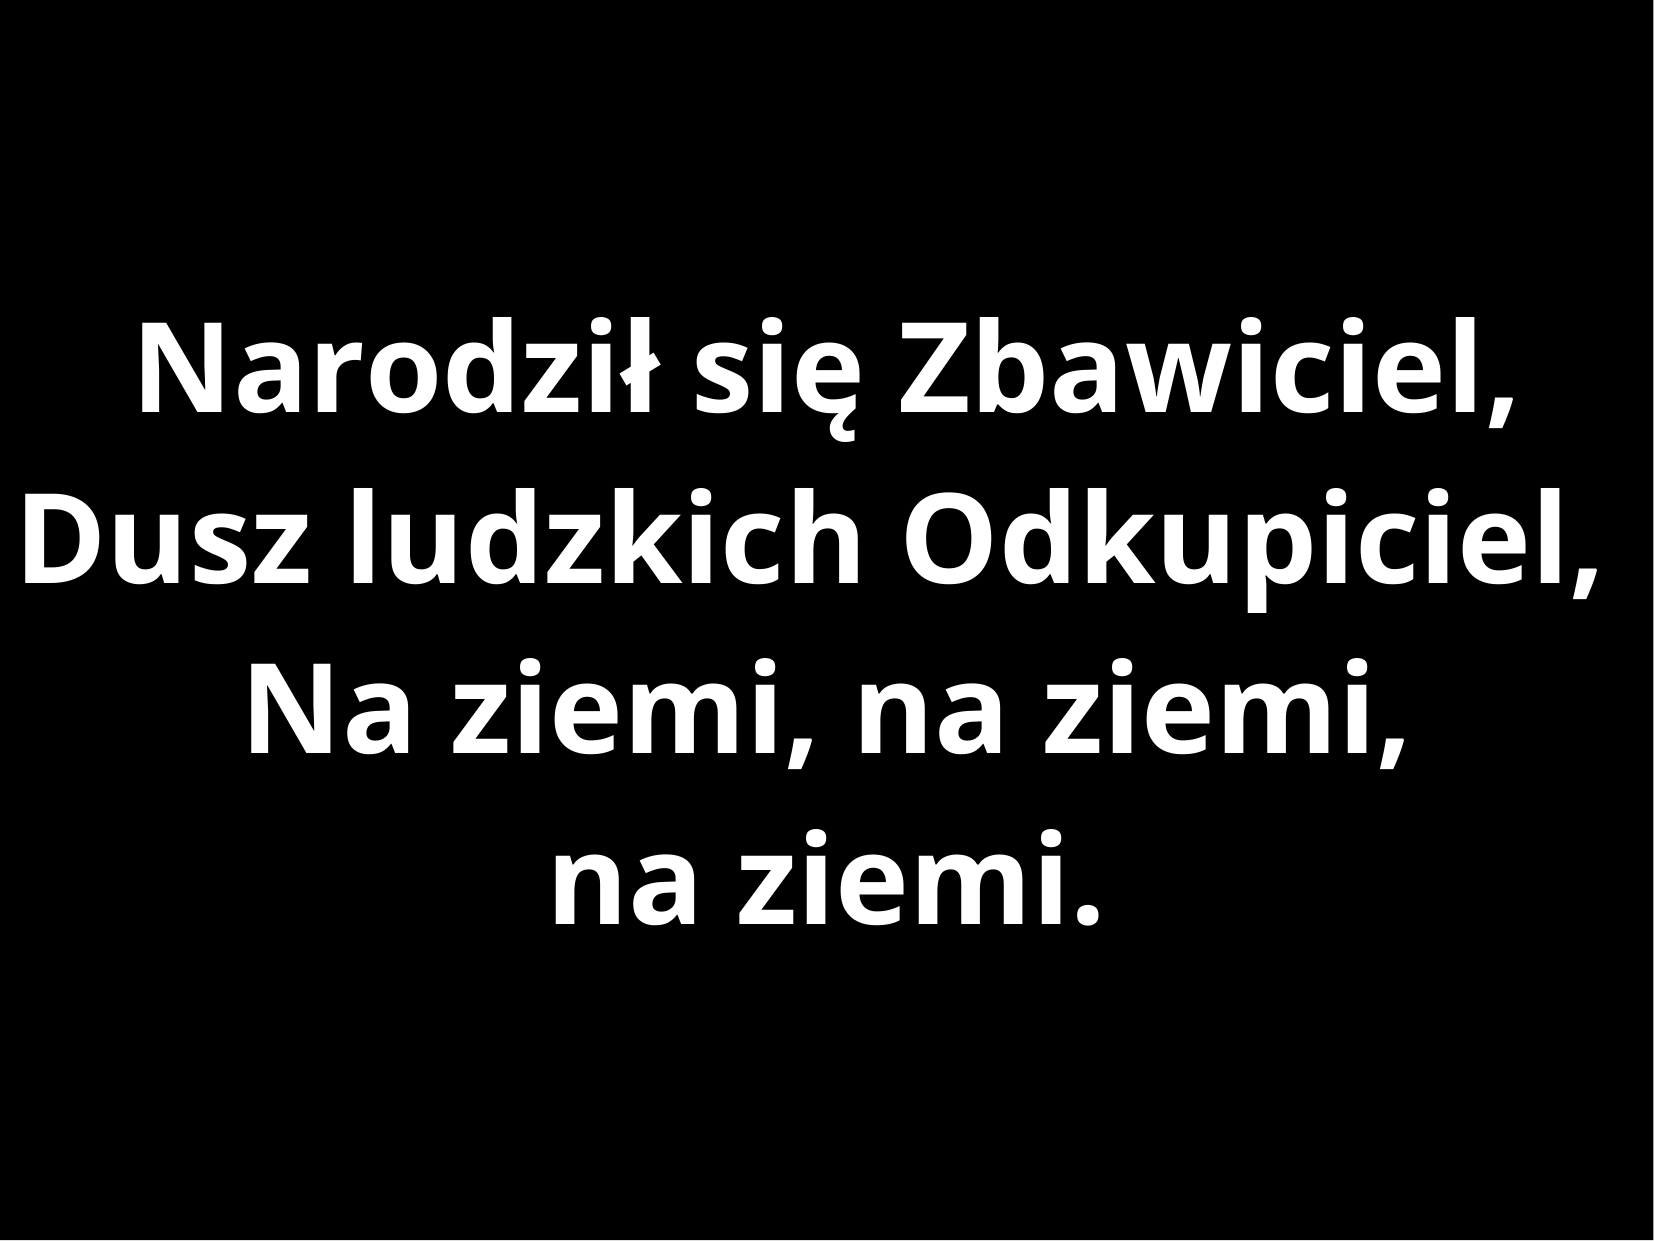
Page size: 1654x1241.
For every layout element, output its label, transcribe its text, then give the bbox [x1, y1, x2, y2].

title Narodził się Zbawiciel, Dusz ludzkich Odkupiciel, Na ziemi, na ziemi, na ziemi. [0, 0, 1654, 1241]
